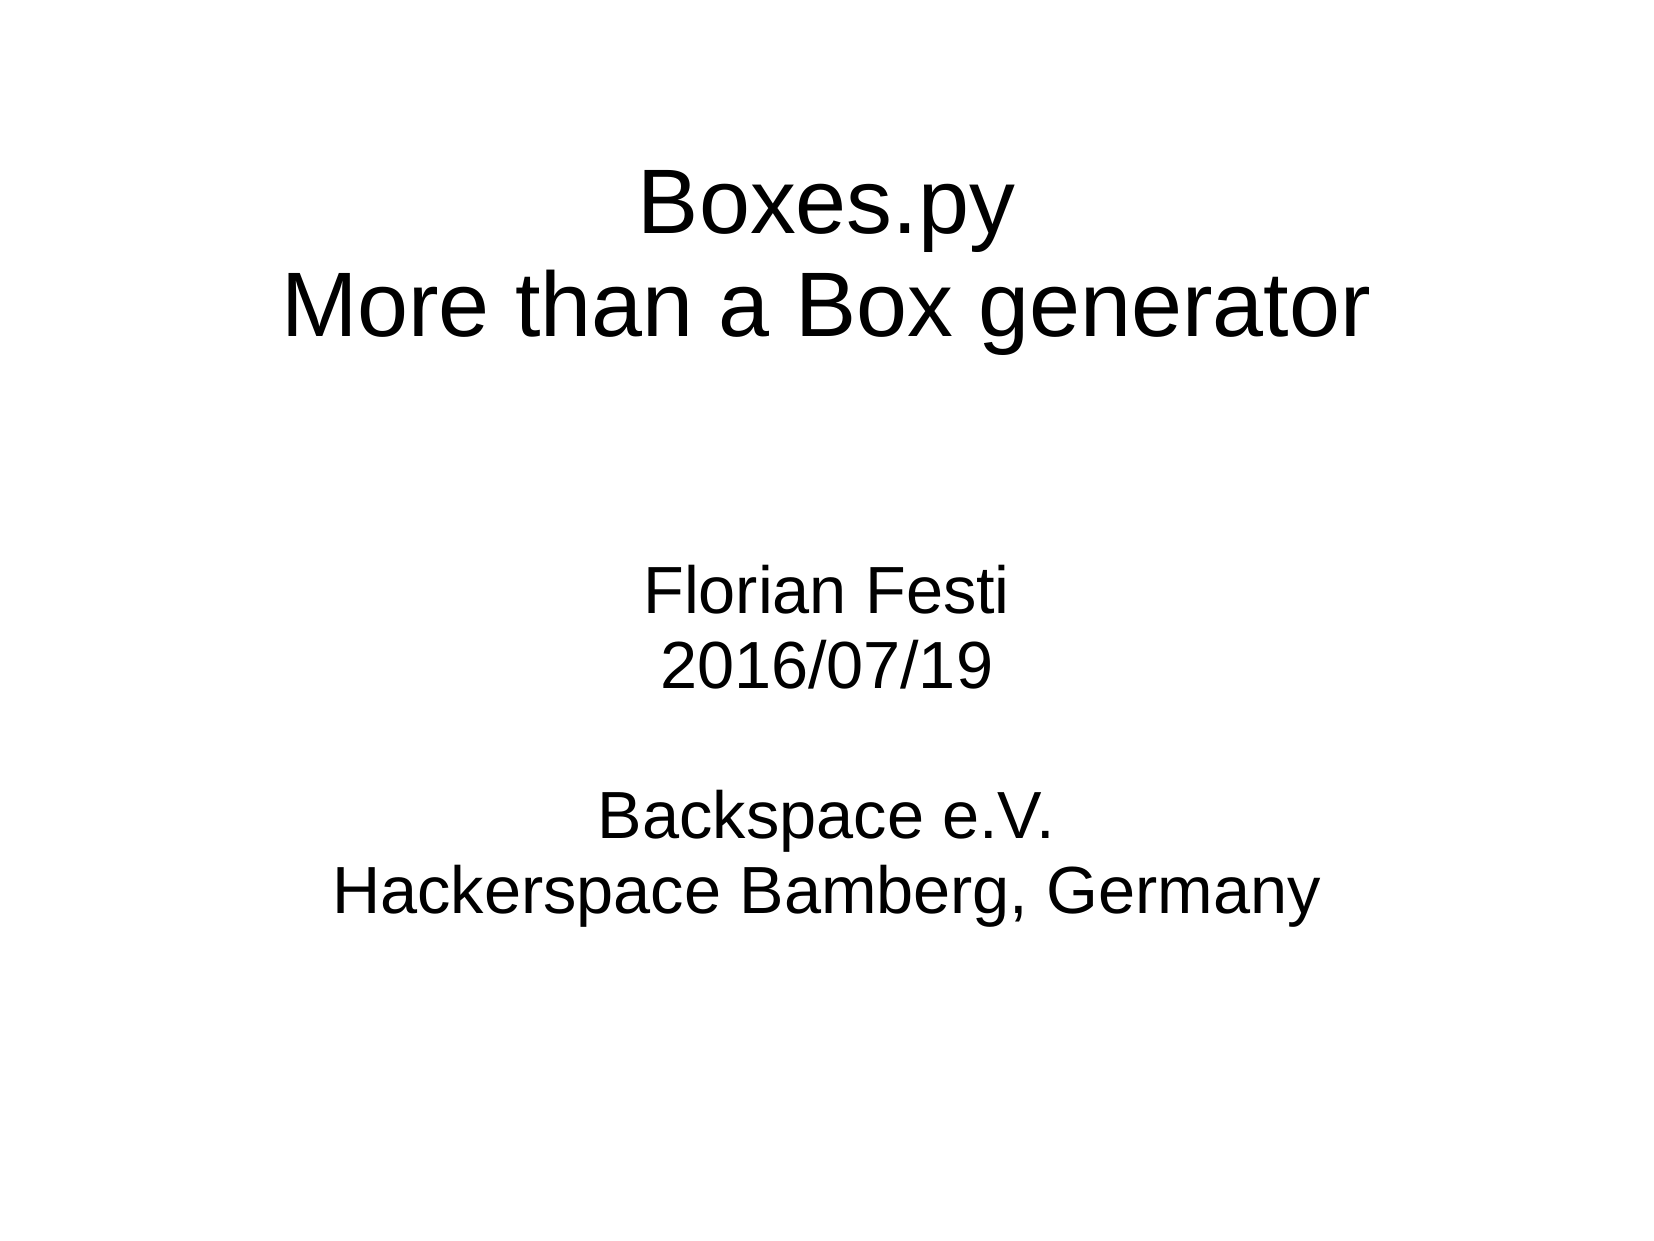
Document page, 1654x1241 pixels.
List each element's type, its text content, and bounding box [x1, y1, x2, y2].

subtitle Florian Festi 2016/07/19 Backspace e.V. Hackerspace Bamberg, Germany [82, 380, 1571, 1101]
title Boxes.py More than a Box generator [82, 149, 1571, 357]
